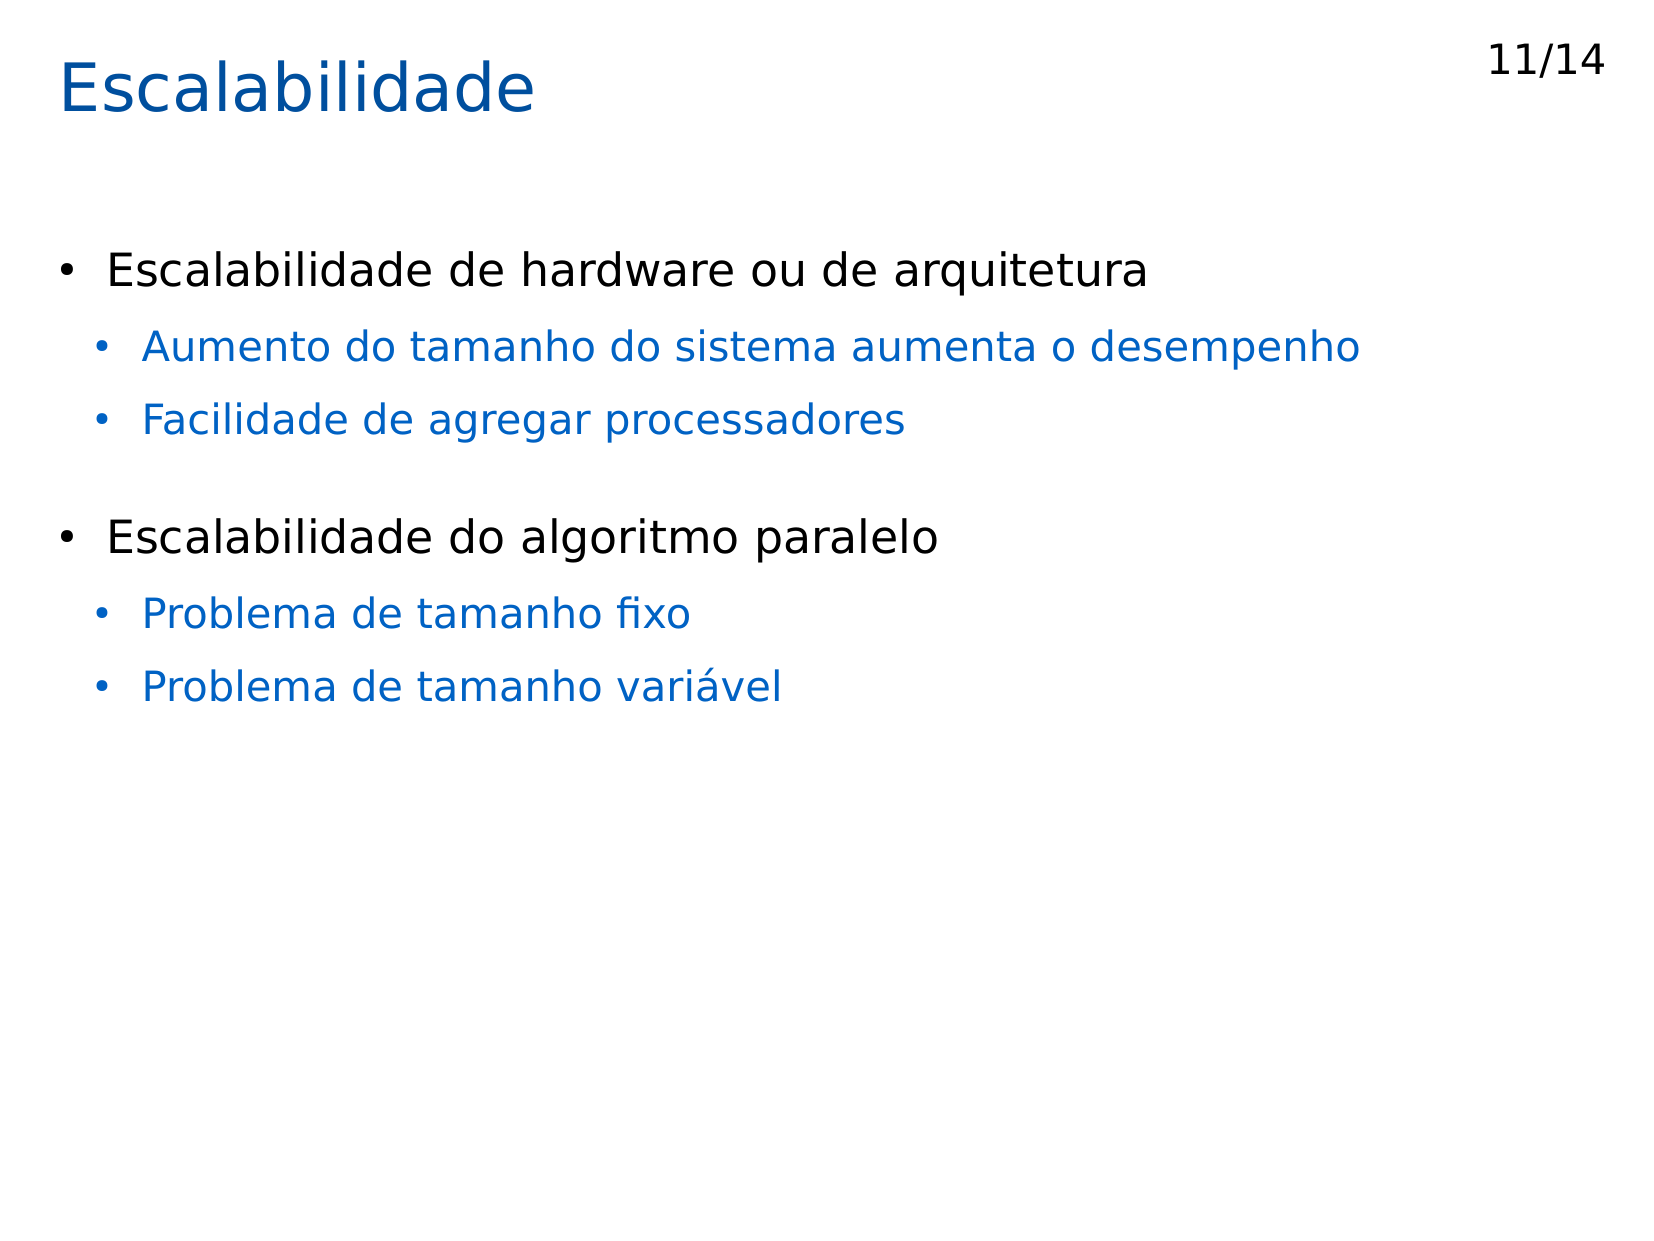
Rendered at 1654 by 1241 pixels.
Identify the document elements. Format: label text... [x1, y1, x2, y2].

list Escalabilidade de hardware ou de arquitetura Aumento do tamanho do sistema aumenta o desempenho Facilidade de agregar processadores Escalabilidade do algoritmo paralelo Problema de tamanho fixo Problema de tamanho variável [59, 236, 1595, 1211]
title Escalabilidade [59, 29, 1506, 148]
